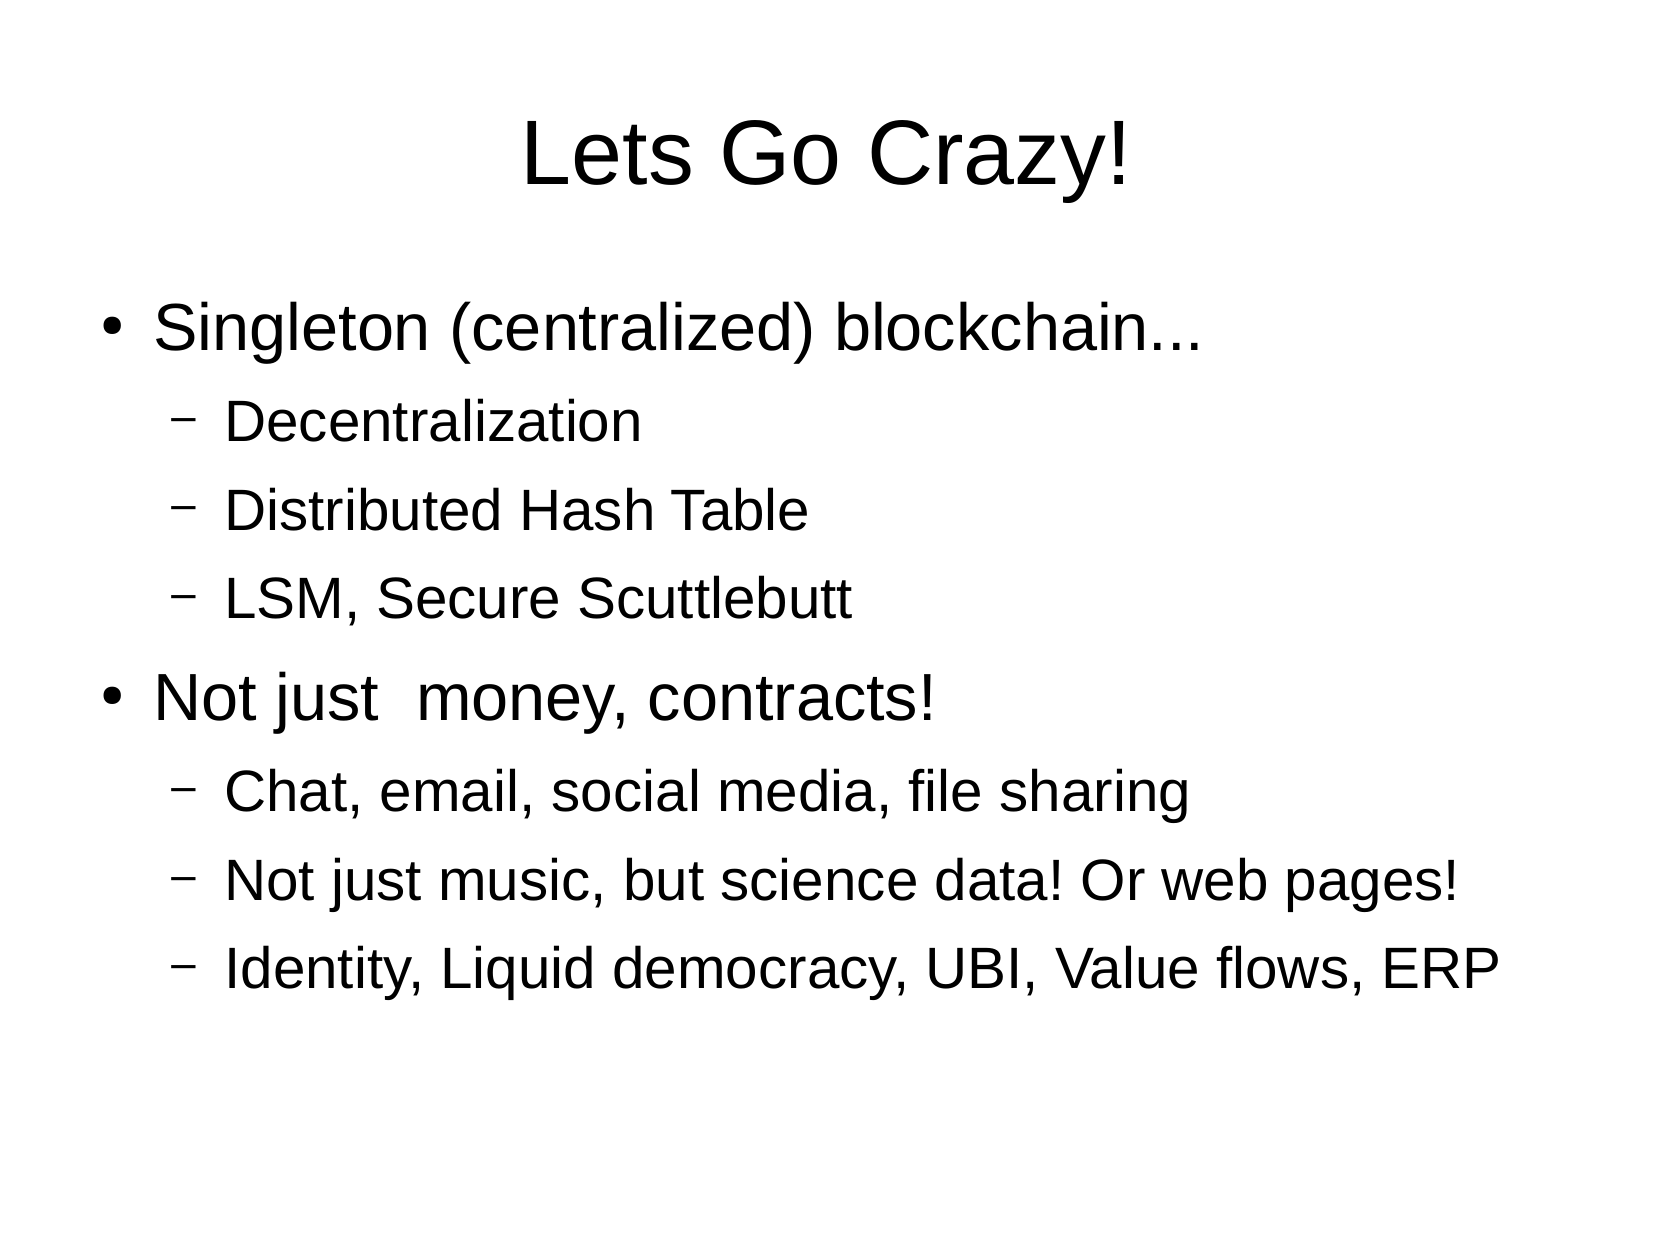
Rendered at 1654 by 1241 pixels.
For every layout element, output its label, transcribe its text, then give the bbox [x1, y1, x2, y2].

list Singleton (centralized) blockchain... Decentralization Distributed Hash Table LSM, Secure Scuttlebutt Not just money, contracts! Chat, email, social media, file sharing Not just music, but science data! Or web pages! Identity, Liquid democracy, UBI, Value flows, ERP [82, 290, 1571, 1010]
title Lets Go Crazy! [82, 49, 1571, 257]
